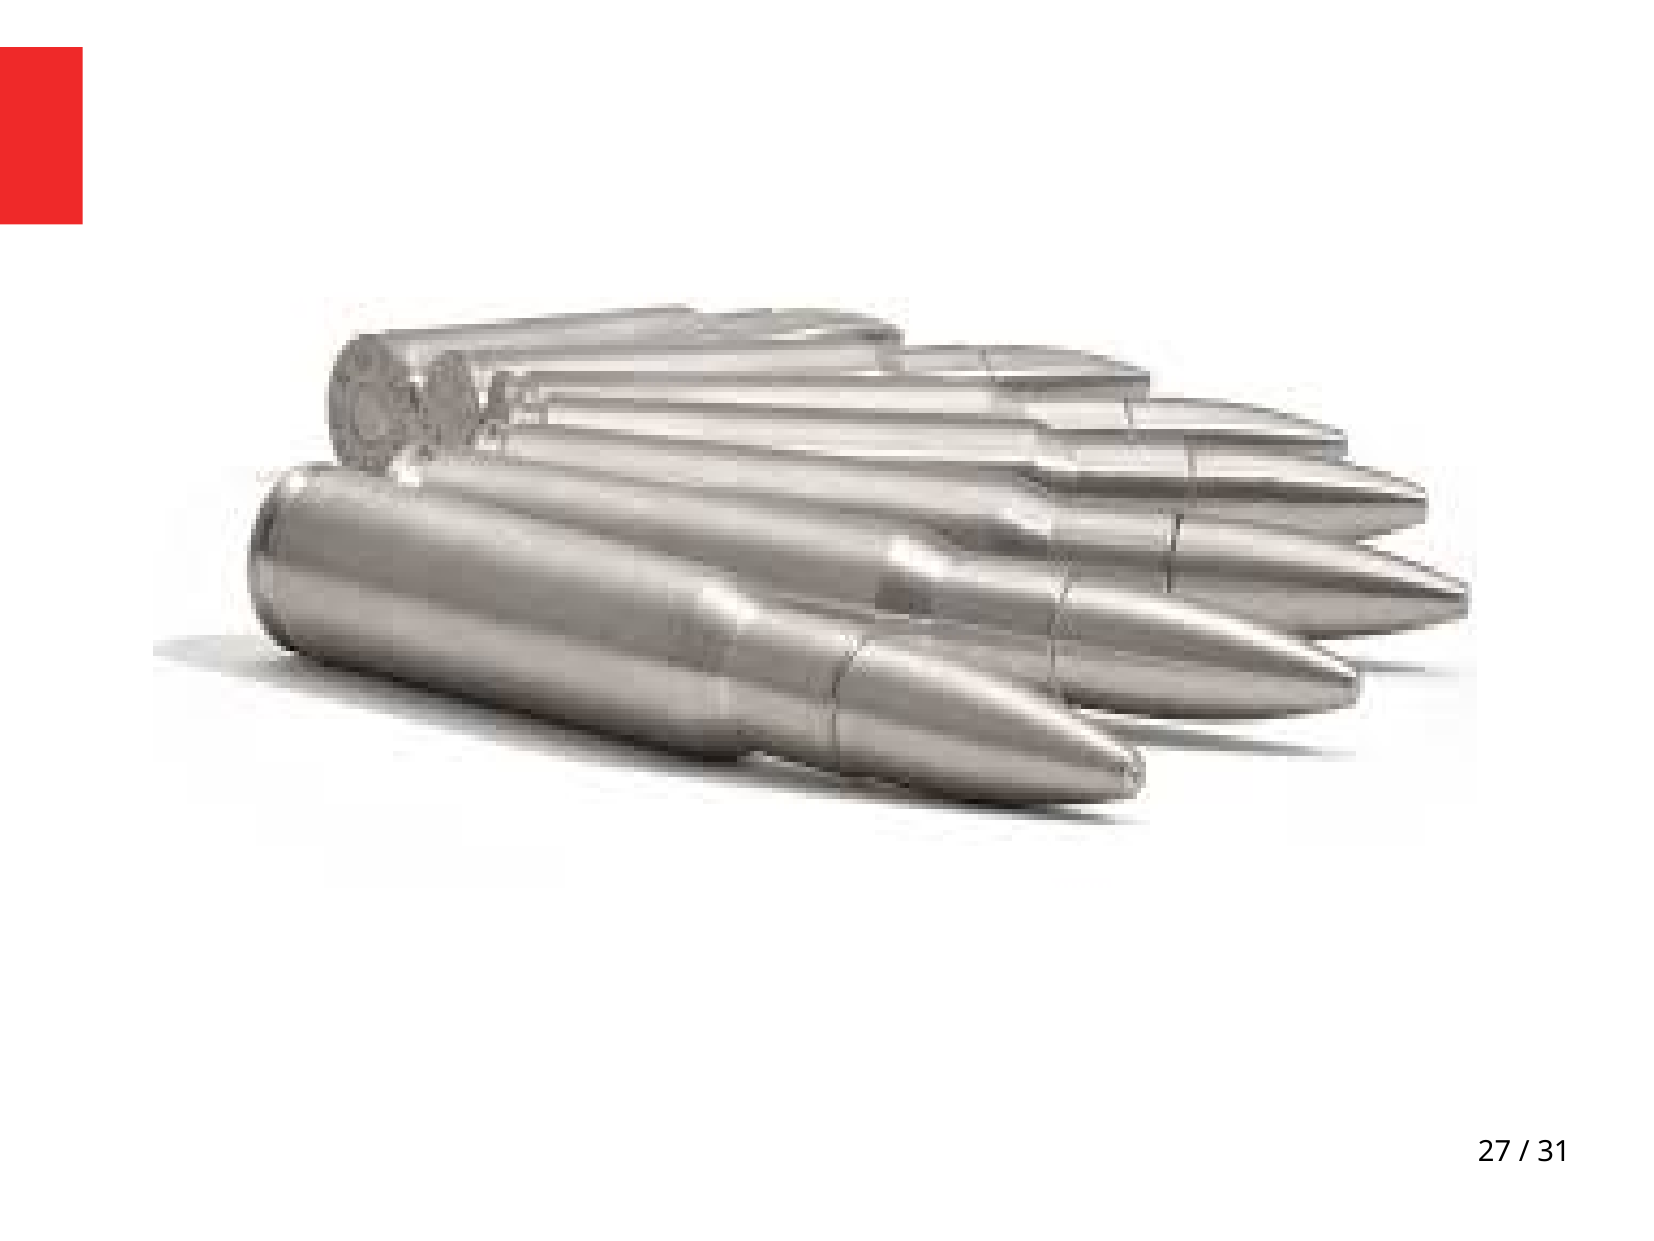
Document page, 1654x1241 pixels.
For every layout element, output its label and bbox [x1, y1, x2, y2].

picture [153, 129, 1477, 989]
